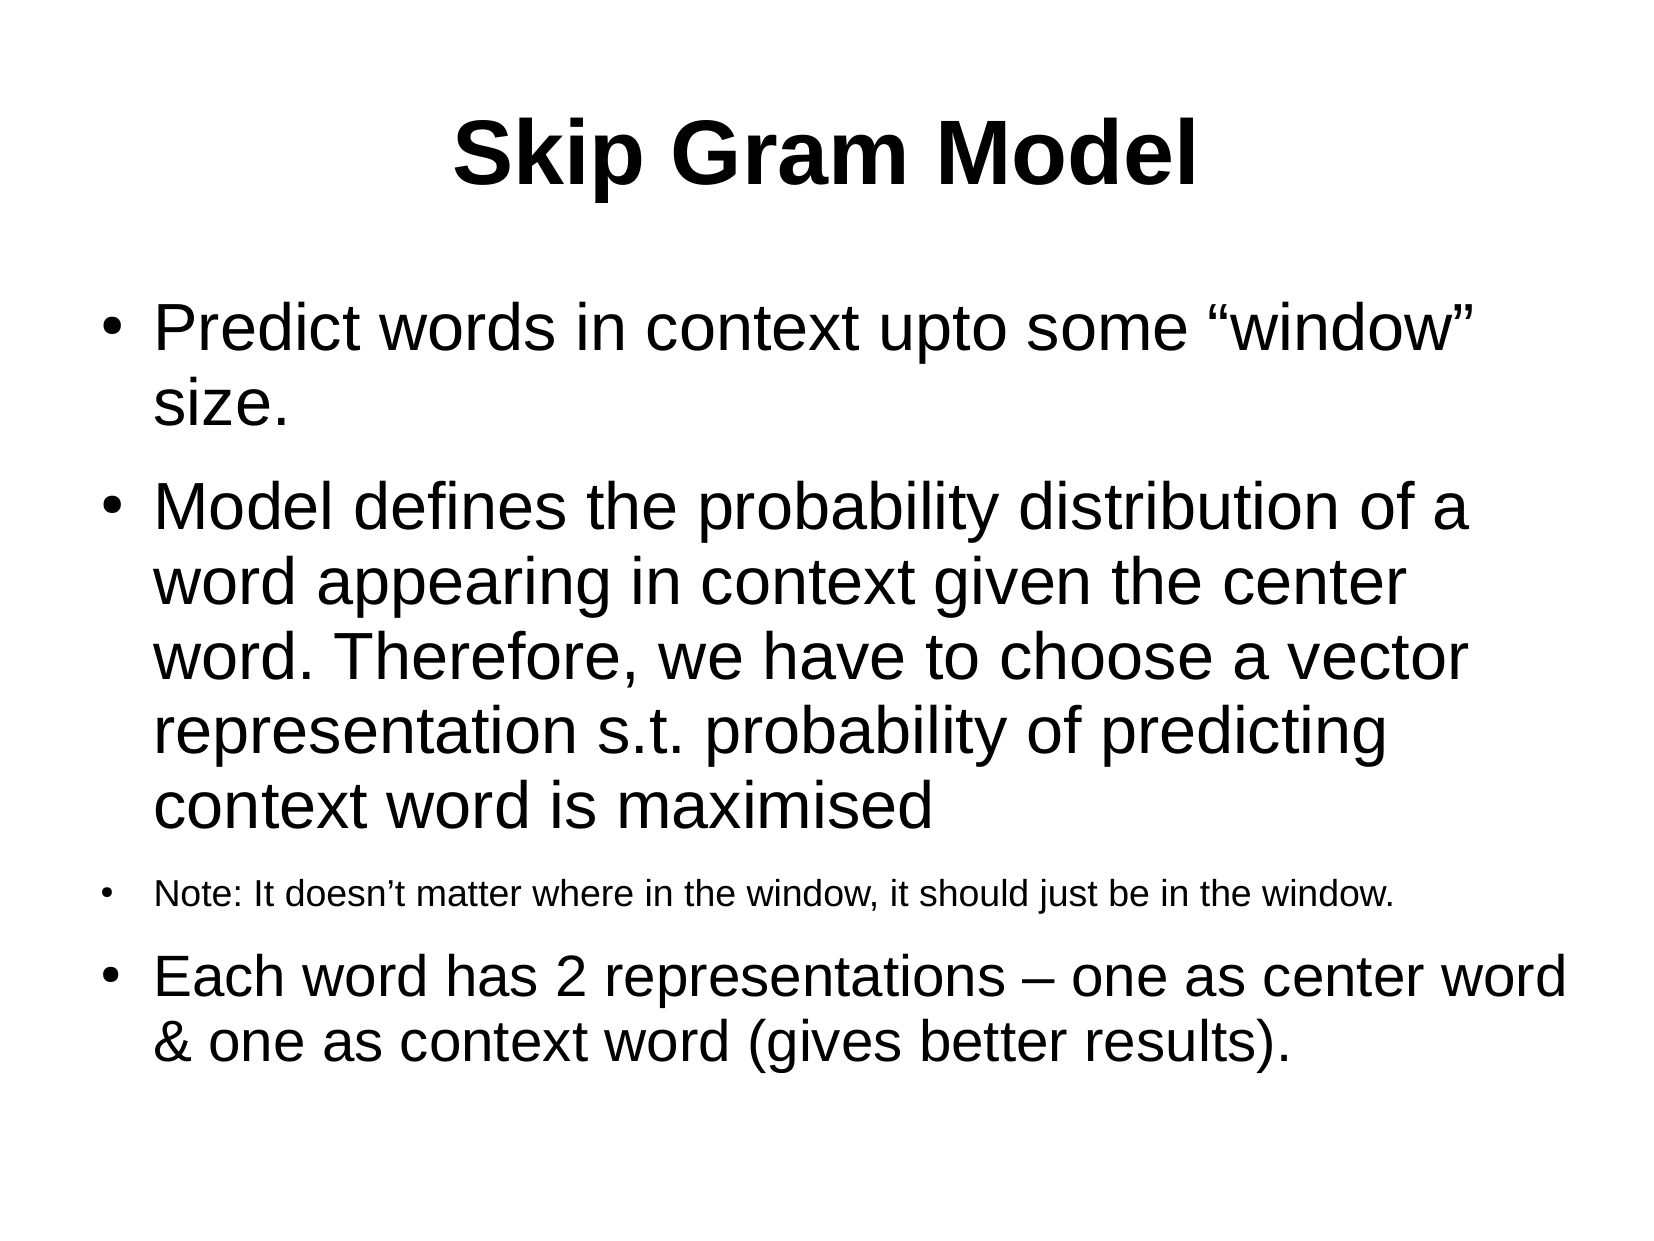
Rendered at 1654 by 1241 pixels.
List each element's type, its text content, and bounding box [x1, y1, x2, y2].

title Skip Gram Model [82, 49, 1571, 257]
list Predict words in context upto some “window” size. Model defines the probability distribution of a word appearing in context given the center word. Therefore, we have to choose a vector representation s.t. probability of predicting context word is maximised Note: It doesn’t matter where in the window, it should just be in the window. Each word has 2 representations – one as center word & one as context word (gives better results). [82, 290, 1571, 1146]
